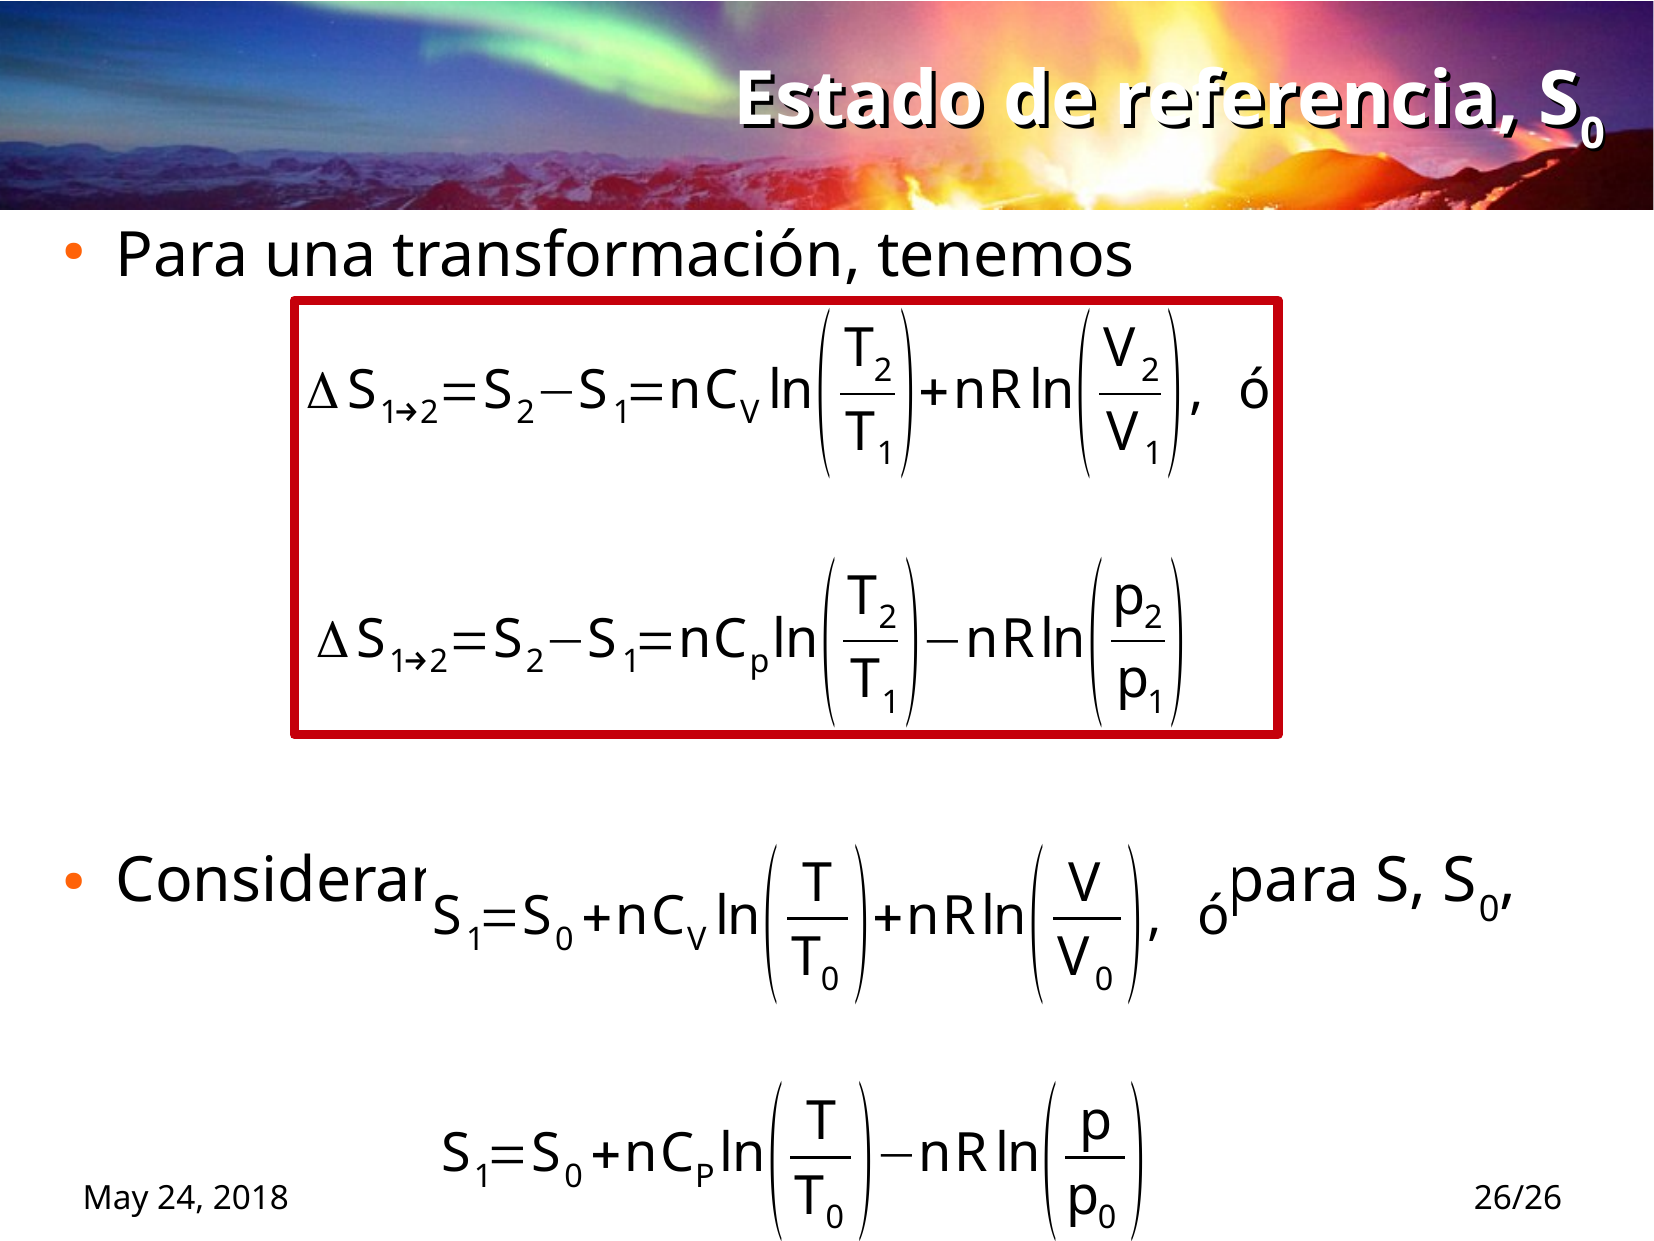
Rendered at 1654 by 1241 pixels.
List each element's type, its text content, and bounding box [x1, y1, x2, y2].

list Para una transformación, tenemos Considerando el estado de referencia para S, S0, [45, 210, 1606, 1156]
chart [425, 840, 1234, 1241]
chart [299, 305, 1274, 730]
picture [0, 1, 1654, 210]
title Estado de referencia, S0 [45, 15, 1606, 191]
